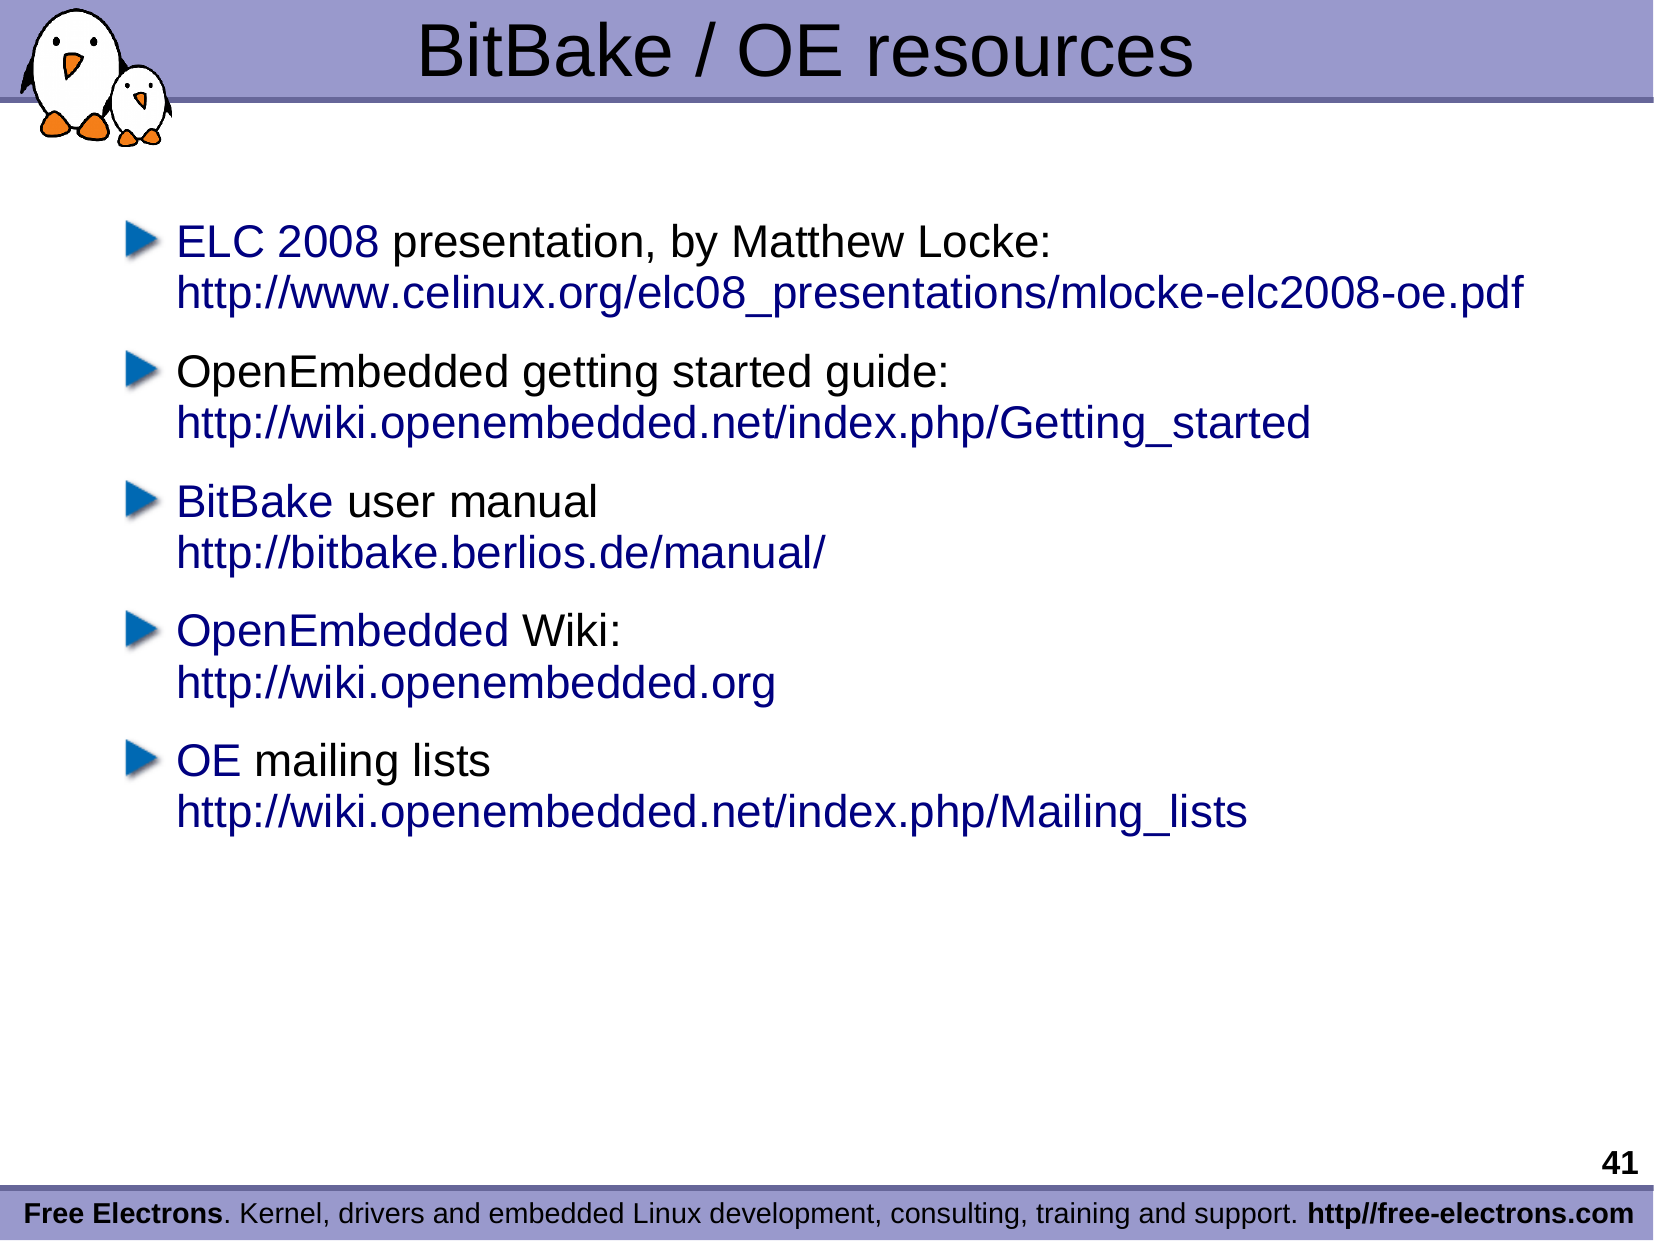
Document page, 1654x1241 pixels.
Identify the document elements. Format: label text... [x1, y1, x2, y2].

title BitBake / OE resources [60, 0, 1551, 101]
list ELC 2008 presentation, by Matthew Locke: http://www.celinux.org/elc08_presentations/mlocke-elc2008-oe.pdf OpenEmbedded getting started guide: http://wiki.openembedded.net/index.php/Getting_started BitBake user manual http://bitbake.berlios.de/manual/ OpenEmbedded Wiki: http://wiki.openembedded.org OE mailing lists http://wiki.openembedded.net/index.php/Mailing_lists [105, 216, 1588, 1066]
picture [20, 8, 172, 147]
